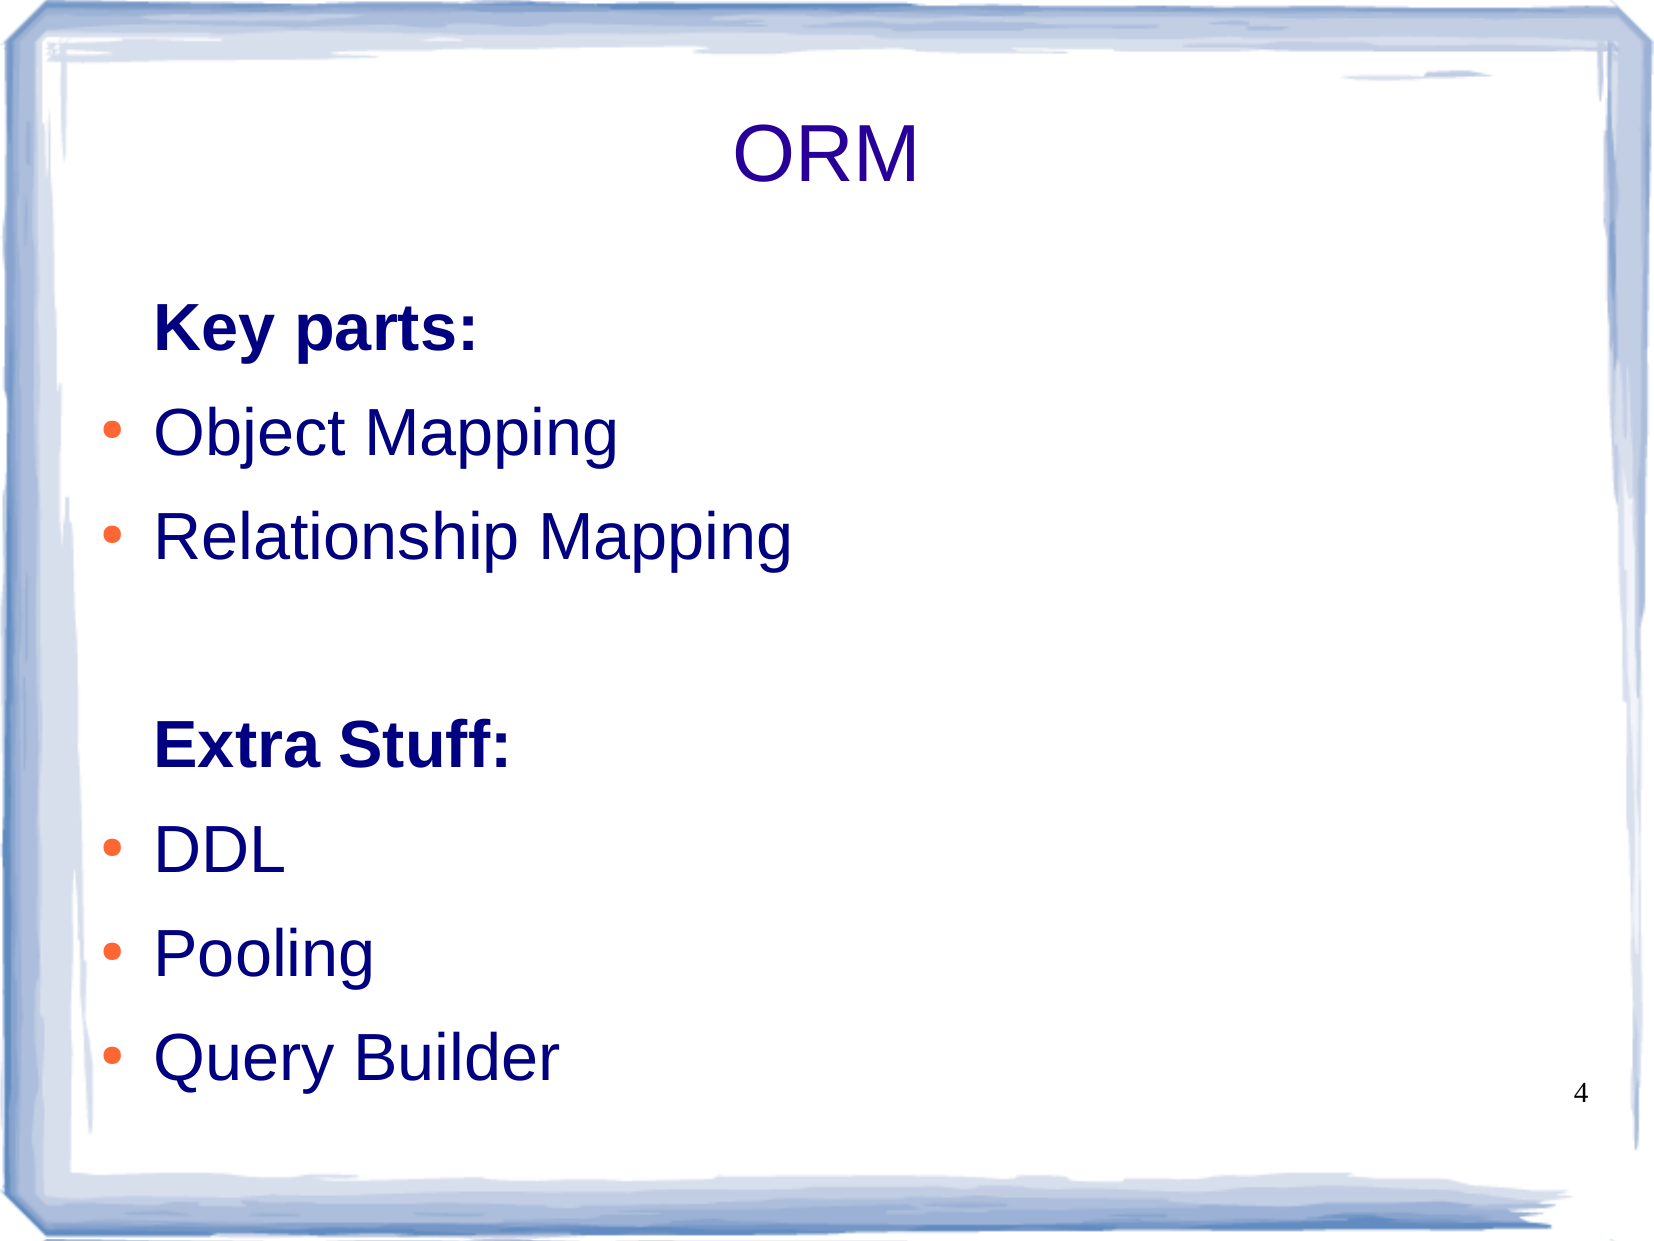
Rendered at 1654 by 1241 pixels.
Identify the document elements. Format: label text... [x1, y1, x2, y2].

title ORM [82, 49, 1571, 257]
list Key parts: Object Mapping Relationship Mapping Extra Stuff: DDL Pooling Query Builder [82, 290, 1418, 1109]
picture [0, 0, 1654, 1241]
